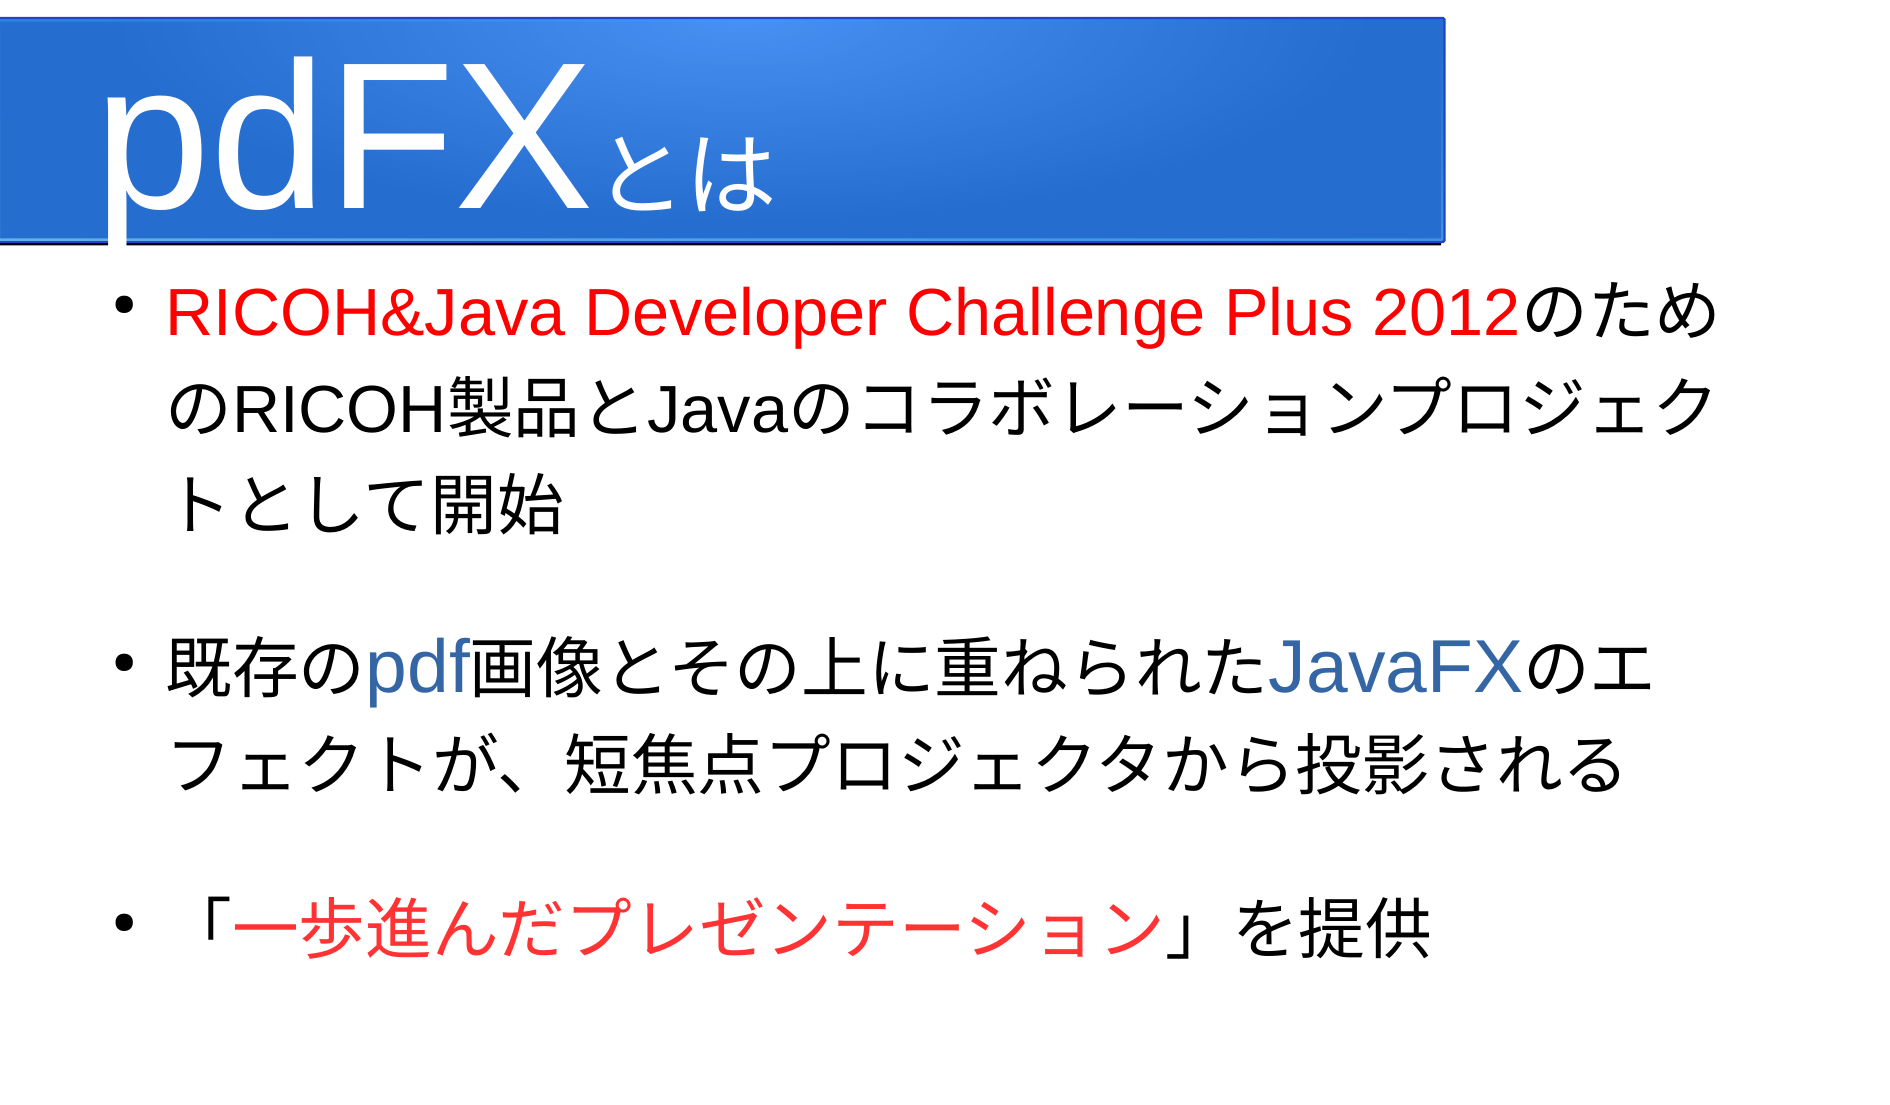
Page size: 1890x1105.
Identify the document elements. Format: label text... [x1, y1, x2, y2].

title pdFXとは [94, 19, 1429, 254]
list RICOH&Java Developer Challenge Plus 2012のためのRICOH製品とJavaのコラボレーションプロジェクトとして開始 既存のpdf画像とその上に重ねられたJavaFXのエフェクトが、短焦点プロジェクタから投影される 「一歩進んだプレゼンテーション」を提供 [94, 258, 1758, 899]
